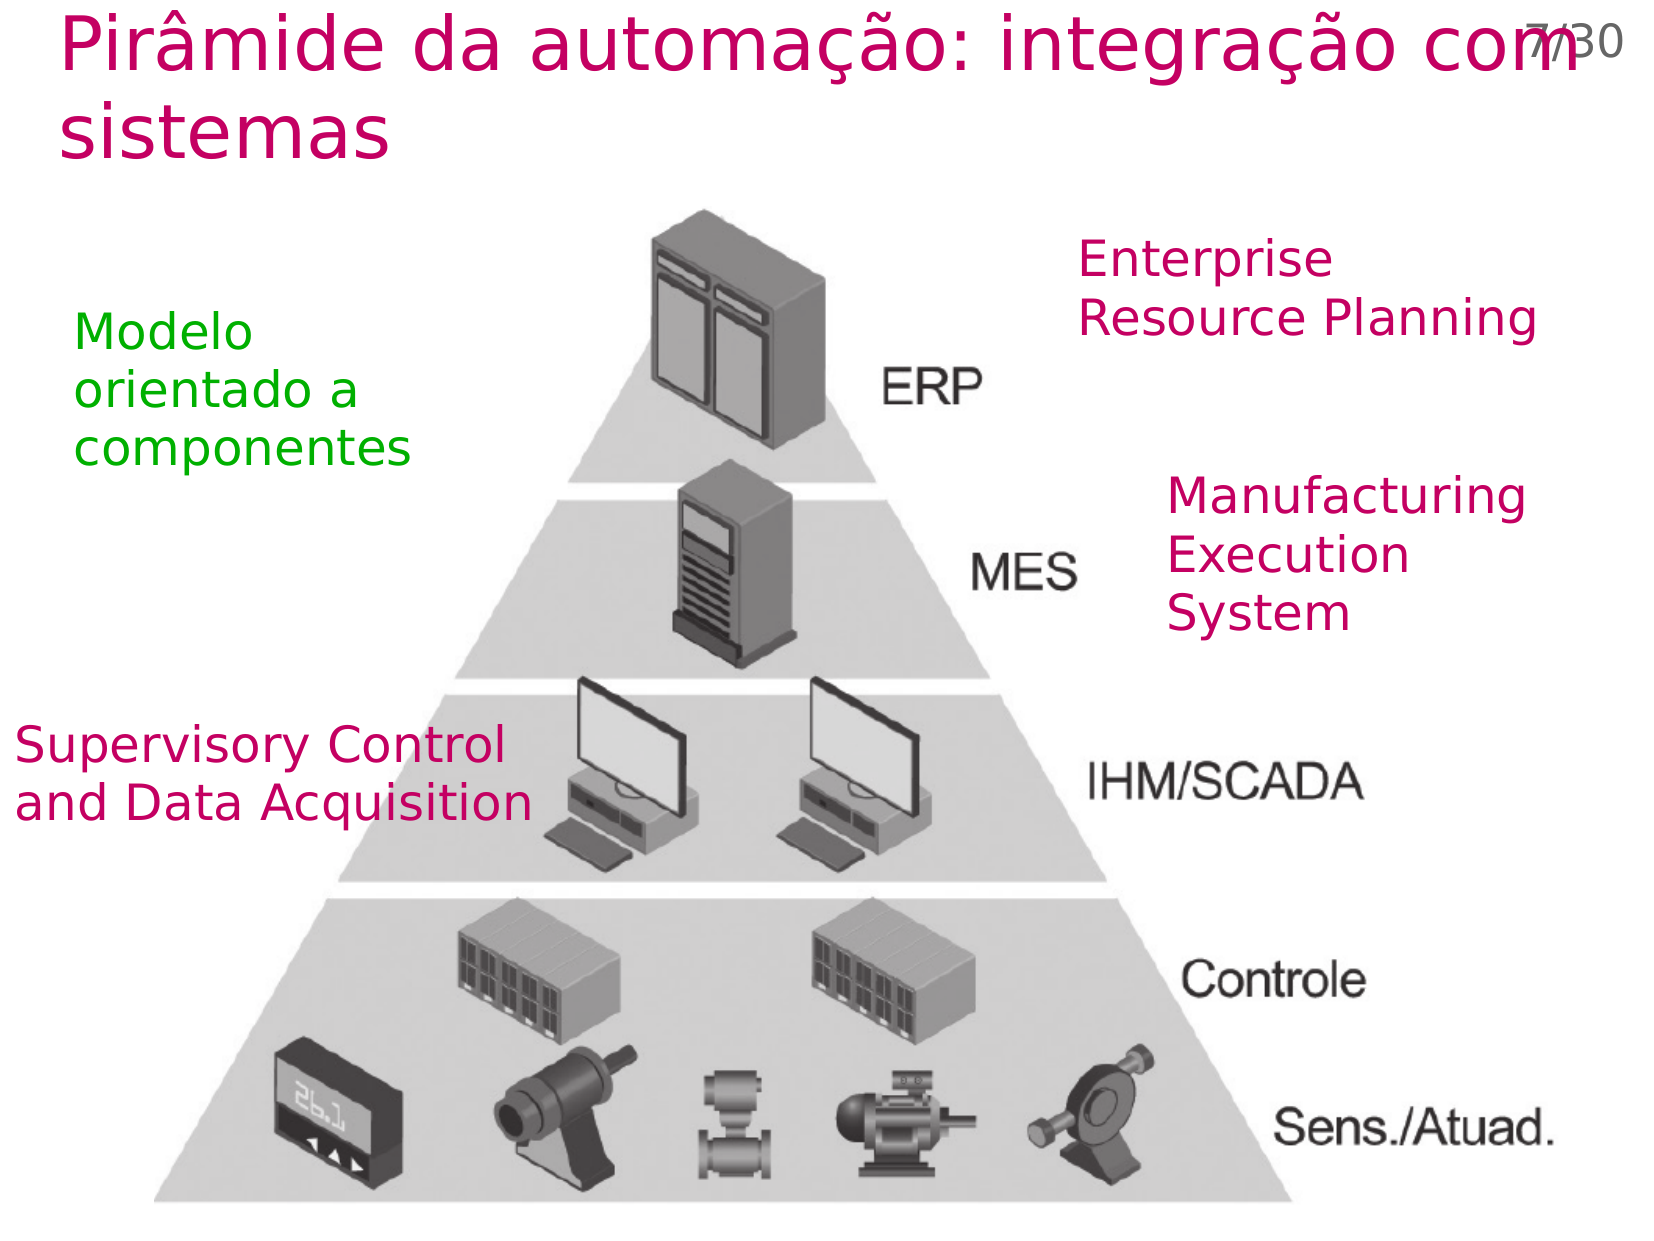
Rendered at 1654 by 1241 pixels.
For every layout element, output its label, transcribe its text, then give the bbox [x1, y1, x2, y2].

text_box Enterprise Resource Planning [1062, 223, 1595, 355]
text_box Supervisory Control and Data Acquisition [0, 708, 562, 869]
text_box Modelo orientado a componentes [59, 295, 473, 591]
picture [154, 206, 1565, 1205]
text_box Manufacturing Execution System [1151, 460, 1625, 650]
title Pirâmide da automação: integração com sistemas [59, 1, 1625, 266]
